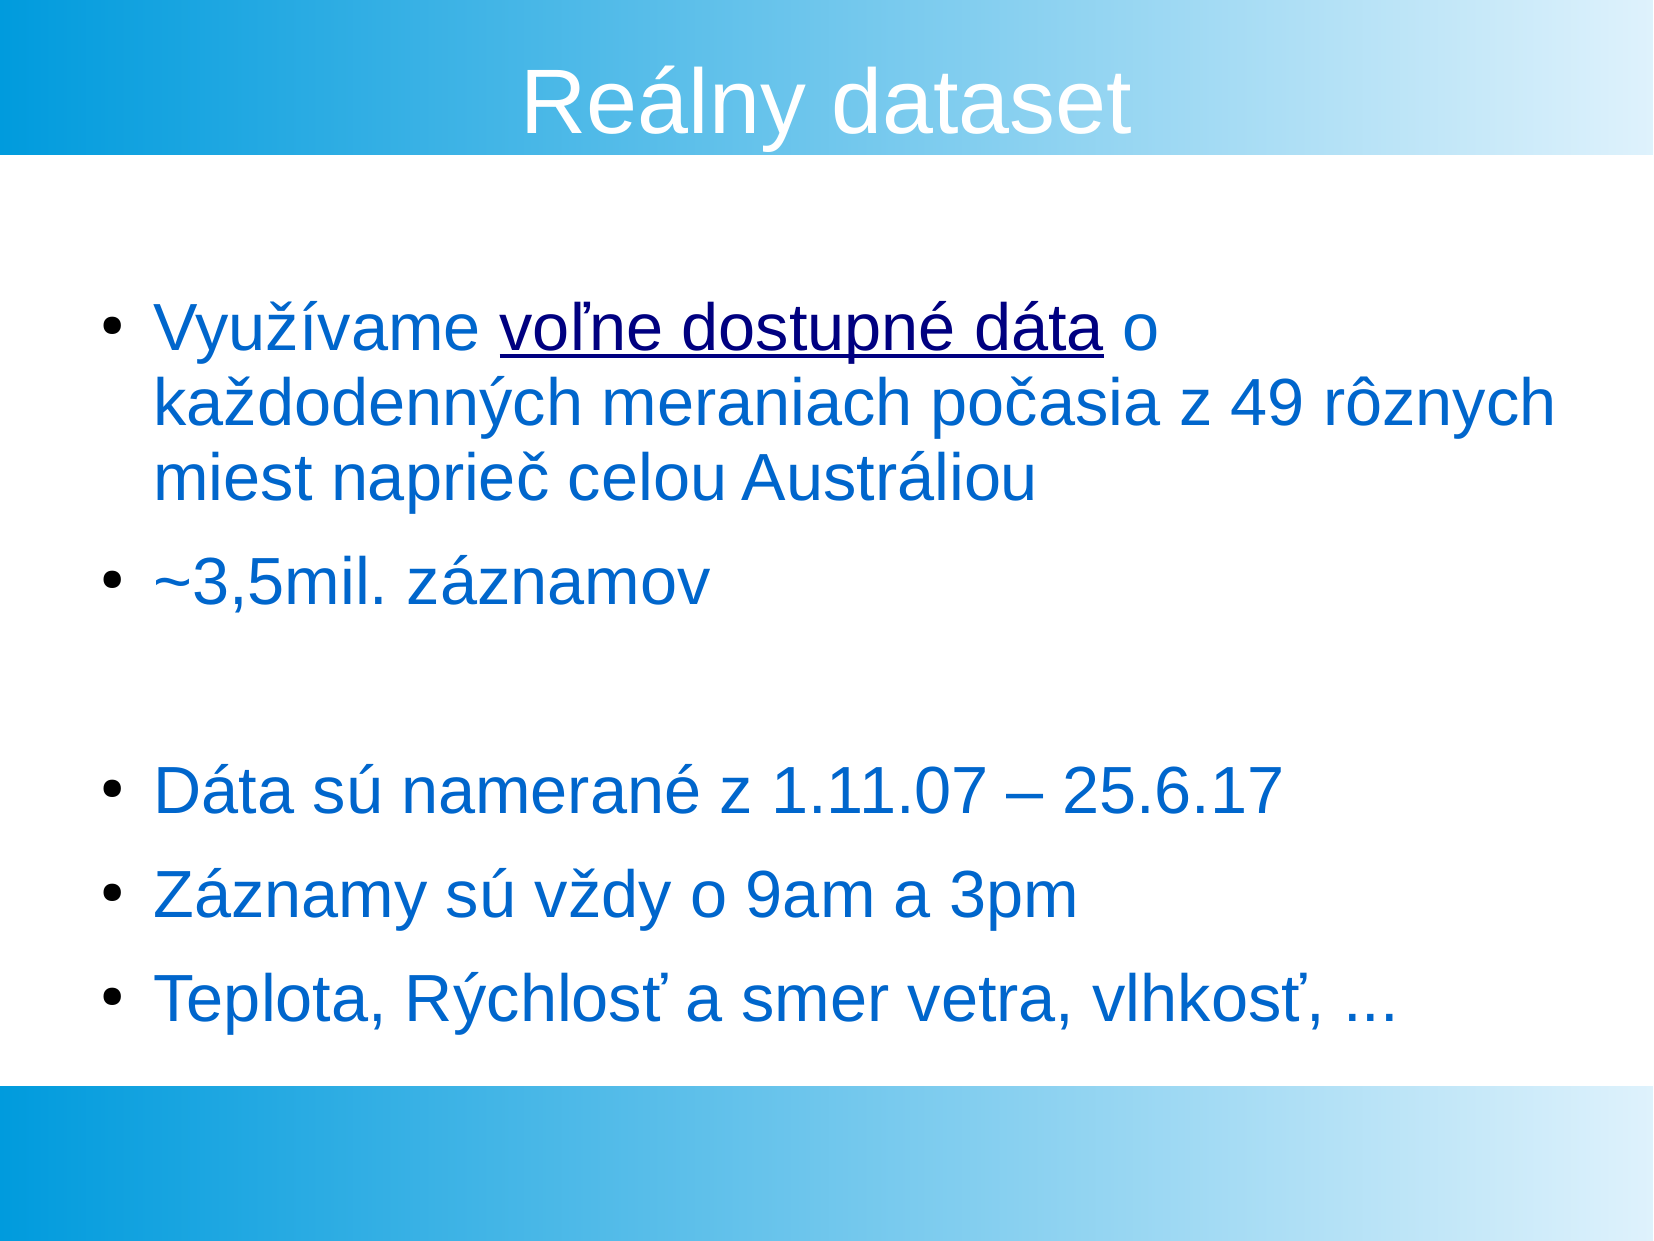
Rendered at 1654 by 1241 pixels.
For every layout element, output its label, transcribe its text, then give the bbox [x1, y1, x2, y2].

title Reálny dataset [82, 49, 1571, 155]
list Využívame voľne dostupné dáta o každodenných meraniach počasia z 49 rôznych miest naprieč celou Austráliou ~3,5mil. záznamov Dáta sú namerané z 1.11.07 – 25.6.17 Záznamy sú vždy o 9am a 3pm Teplota, Rýchlosť a smer vetra, vlhkosť, ... [82, 290, 1571, 1010]
